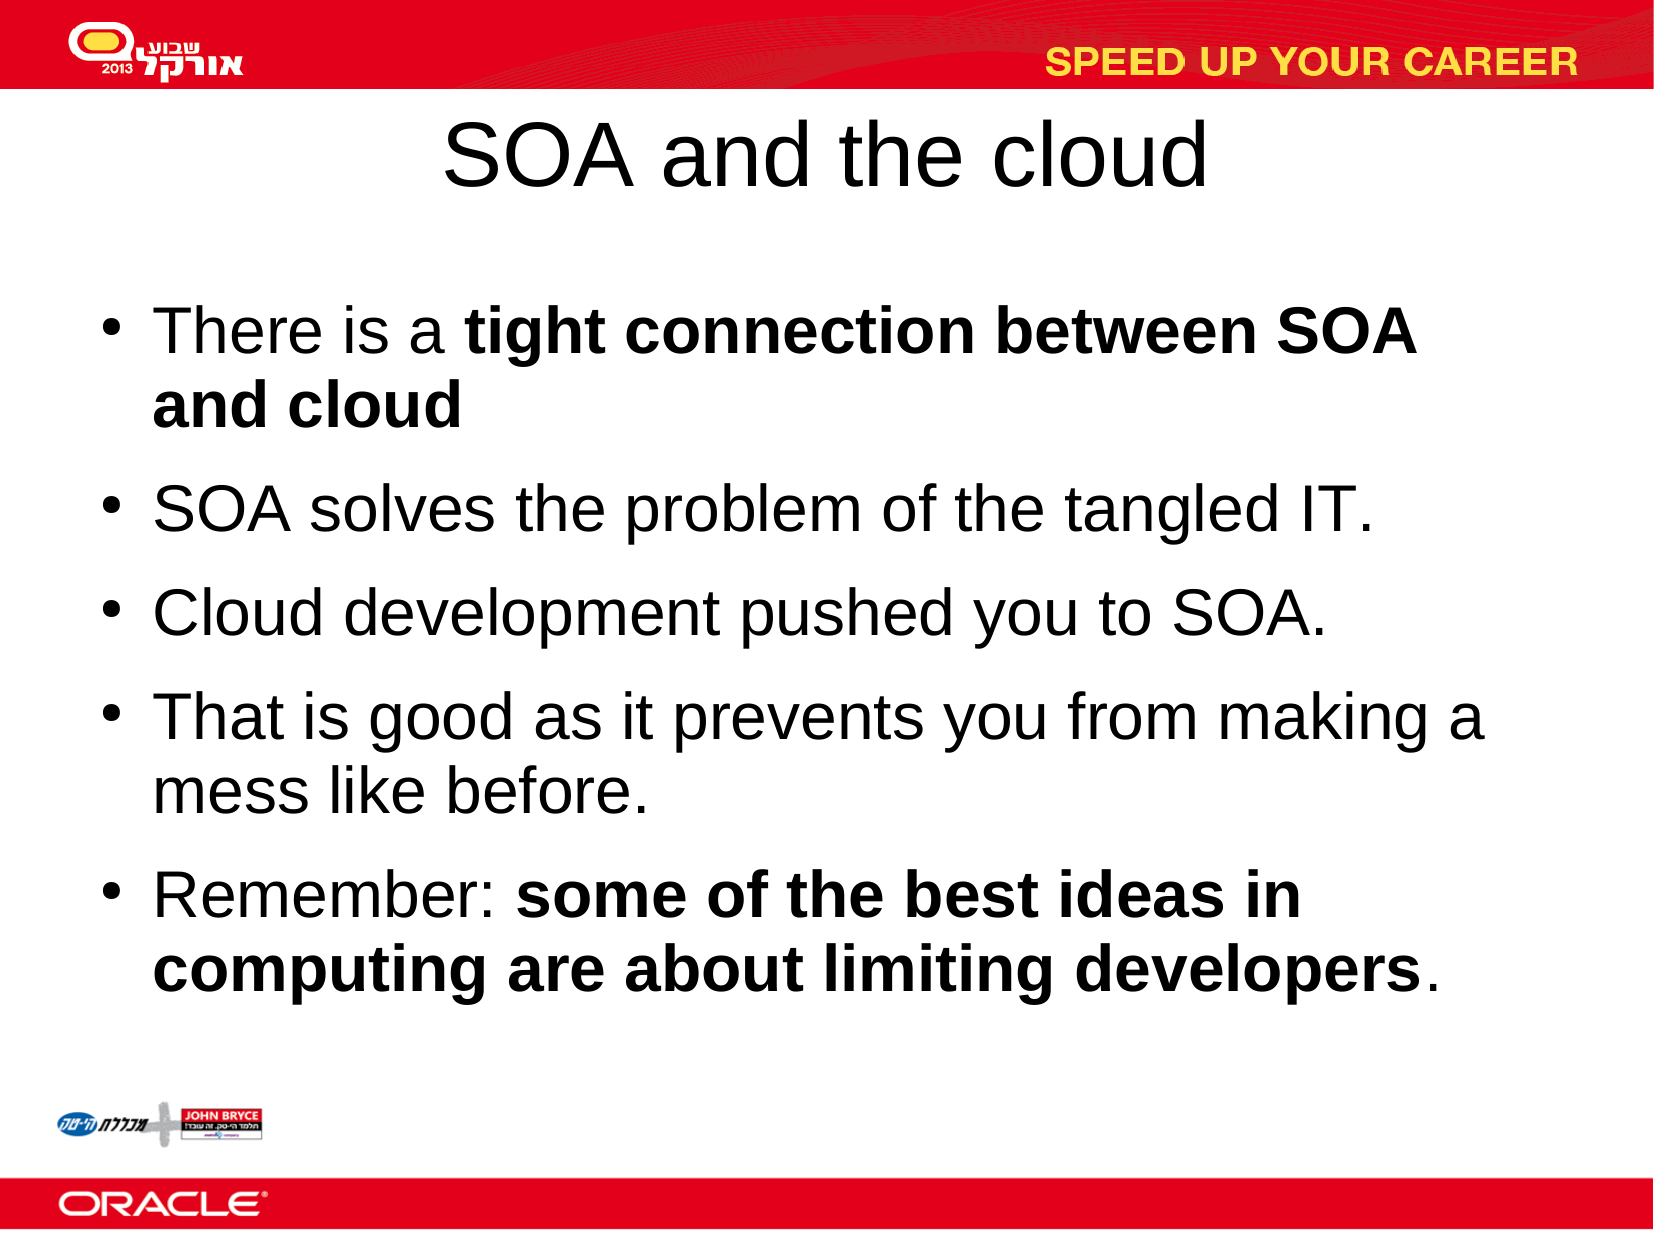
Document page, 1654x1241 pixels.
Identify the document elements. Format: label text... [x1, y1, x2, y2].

list There is a tight connection between SOA and cloud SOA solves the problem of the tangled IT. Cloud development pushed you to SOA. That is good as it prevents you from making a mess like before. Remember: some of the best ideas in computing are about limiting developers. [82, 290, 1538, 1010]
picture [0, 0, 1654, 89]
picture [0, 1087, 1653, 1240]
title SOA and the cloud [82, 49, 1571, 257]
